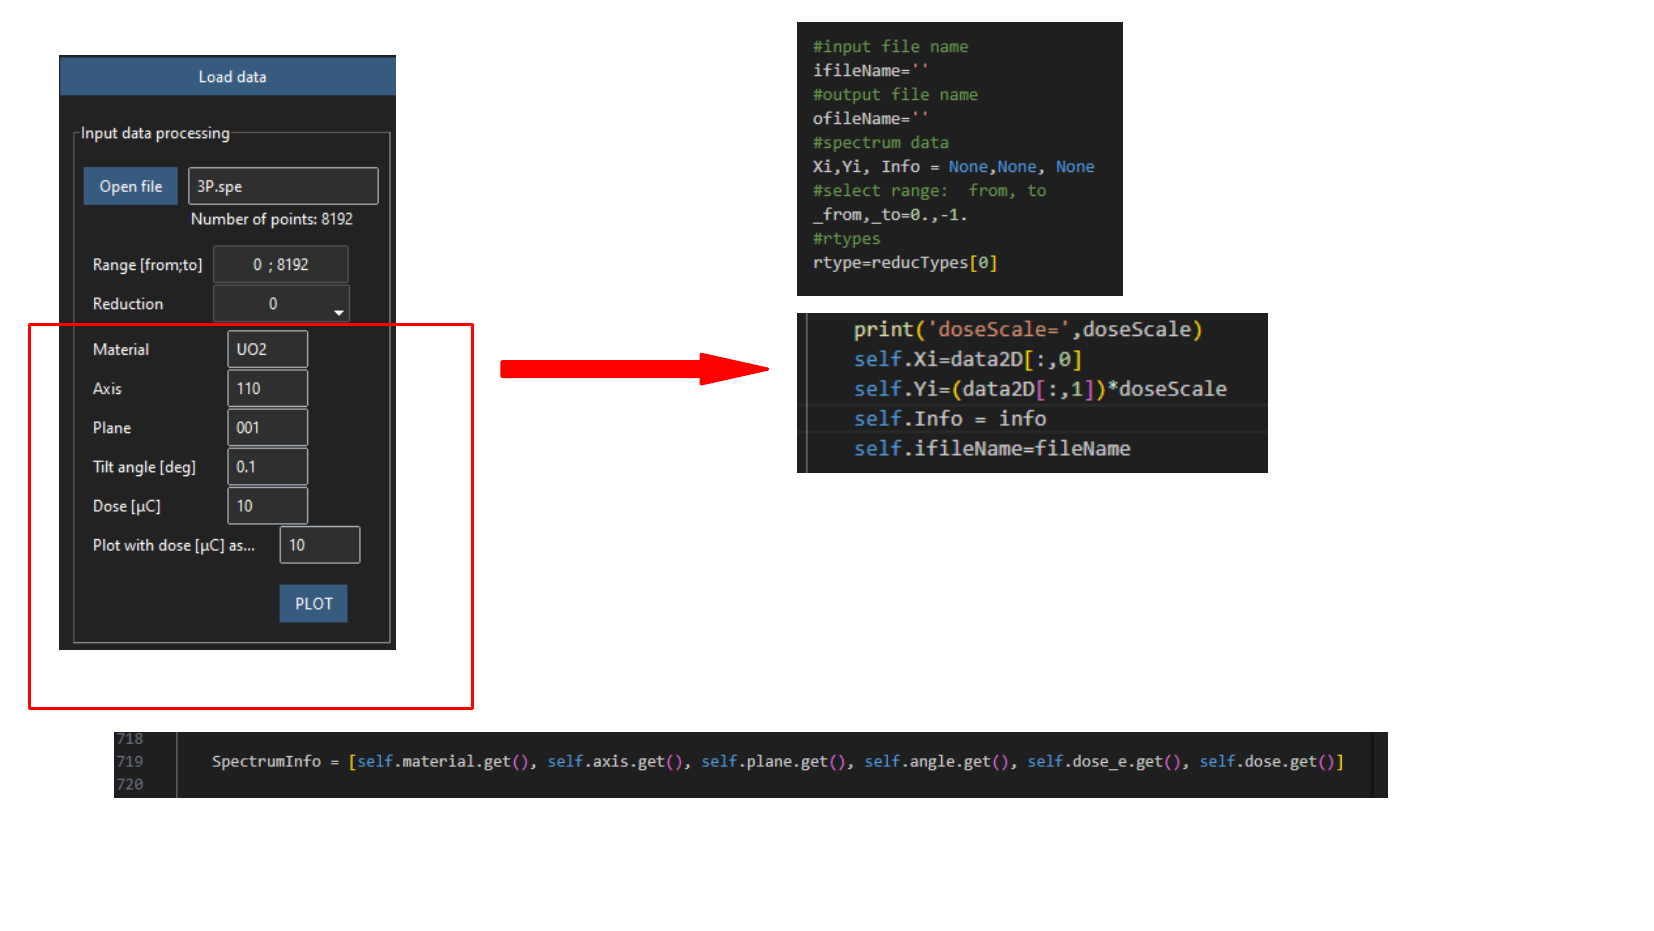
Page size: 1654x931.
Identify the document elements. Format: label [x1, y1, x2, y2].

text_box [501, 354, 768, 384]
picture [59, 326, 396, 650]
picture [797, 313, 1268, 473]
picture [59, 55, 396, 323]
picture [114, 732, 1388, 798]
picture [797, 22, 1123, 296]
